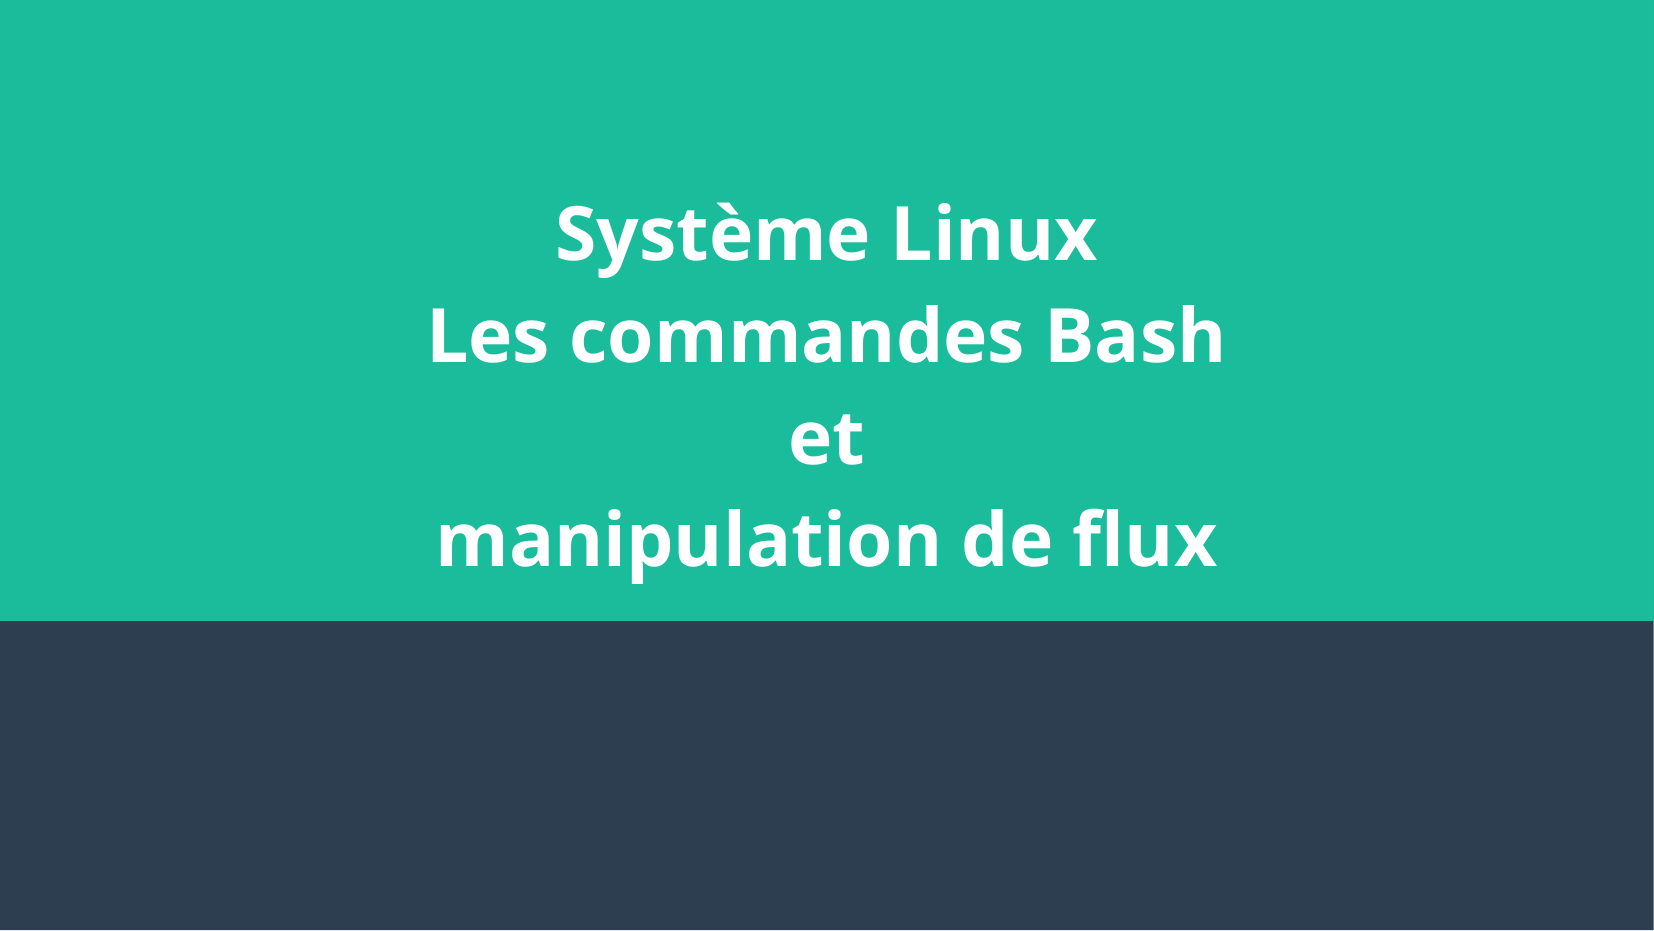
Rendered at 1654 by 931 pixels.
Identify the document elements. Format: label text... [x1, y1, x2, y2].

subtitle Système Linux Les commandes Bash et manipulation de flux [59, 110, 1595, 658]
